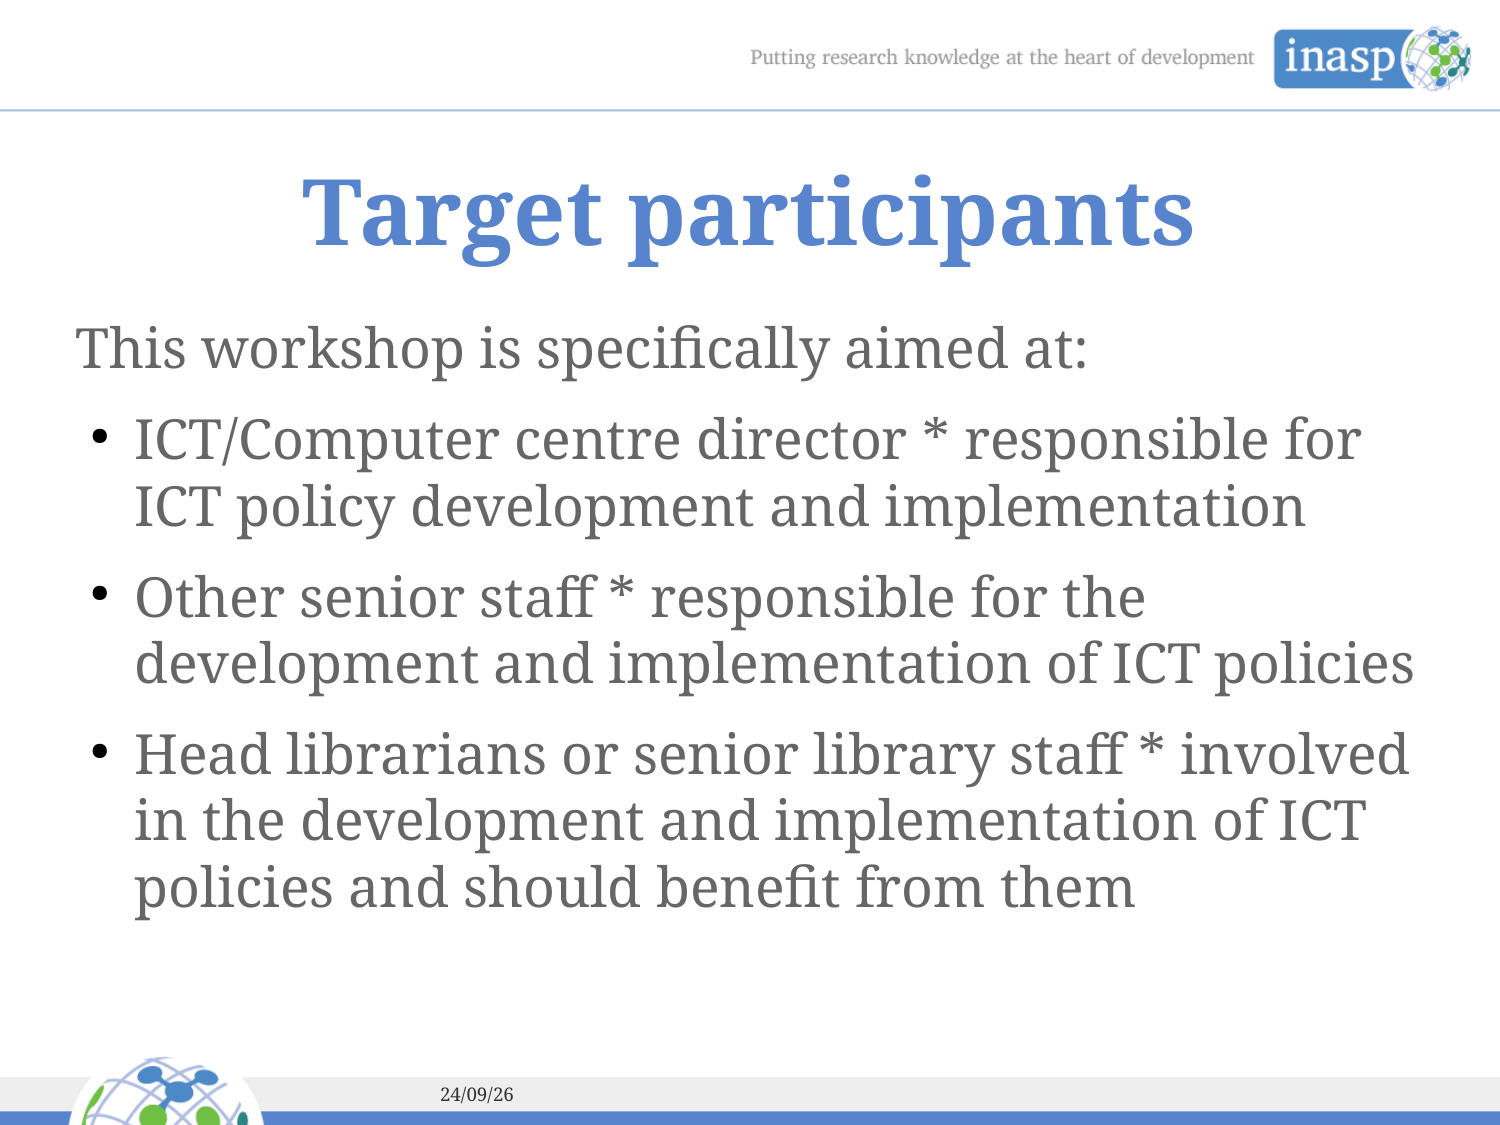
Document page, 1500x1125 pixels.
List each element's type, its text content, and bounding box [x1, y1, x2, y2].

list This workshop is specifically aimed at: ICT/Computer centre director * responsible for ICT policy development and implementation Other senior staff * responsible for the development and implementation of ICT policies Head librarians or senior library staff * involved in the development and implementation of ICT policies and should benefit from them [75, 313, 1426, 967]
title Target participants [75, 129, 1426, 313]
picture [0, 0, 1500, 1125]
